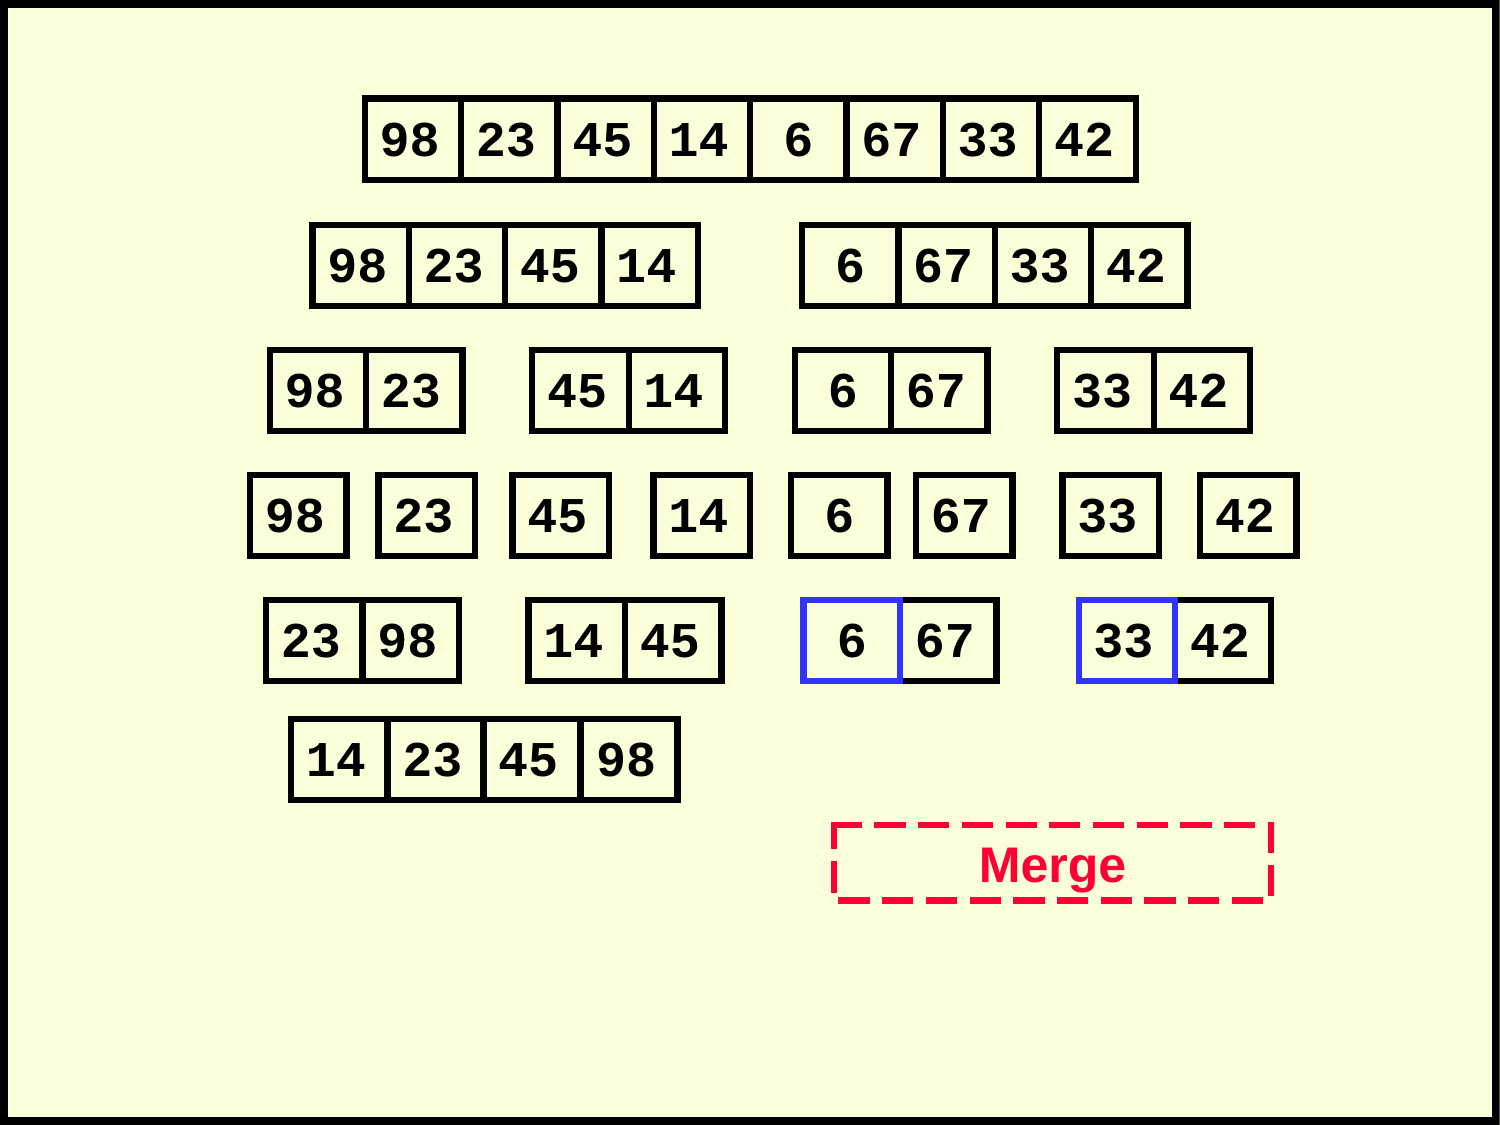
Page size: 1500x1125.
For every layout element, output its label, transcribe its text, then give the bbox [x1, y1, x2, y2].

text_box 23 [462, 98, 558, 180]
text_box 45 [532, 350, 628, 432]
text_box 98 [269, 350, 367, 432]
text_box 23 [367, 350, 463, 432]
text_box 6 [803, 600, 901, 682]
text_box 45 [625, 600, 722, 682]
text_box 45 [506, 224, 601, 307]
text_box 42 [1176, 600, 1272, 682]
text_box 6 [802, 224, 899, 307]
text_box 98 [581, 718, 678, 801]
text_box 6 [750, 98, 847, 180]
text_box 14 [653, 474, 751, 557]
text_box 98 [364, 98, 462, 180]
text_box 6 [794, 350, 892, 432]
text_box 23 [409, 224, 506, 307]
text_box 14 [528, 600, 625, 682]
text_box 14 [653, 98, 750, 180]
text_box 98 [249, 474, 347, 557]
text_box 14 [601, 224, 698, 307]
text_box 67 [916, 474, 1013, 557]
text_box 67 [899, 224, 994, 307]
text_box 6 [791, 474, 888, 557]
text_box 14 [291, 718, 387, 801]
text_box 23 [387, 718, 483, 801]
text_box Merge [833, 824, 1272, 901]
text_box 67 [901, 600, 997, 682]
text_box 14 [628, 350, 726, 432]
text_box 33 [1078, 600, 1176, 682]
text_box 23 [378, 474, 475, 557]
text_box 98 [312, 224, 409, 307]
text_box 42 [1153, 350, 1251, 432]
text_box 42 [1091, 224, 1188, 307]
text_box 23 [266, 600, 362, 682]
text_box 45 [512, 474, 609, 557]
text_box 33 [942, 98, 1039, 180]
text_box 45 [483, 718, 580, 801]
text_box 42 [1039, 98, 1136, 180]
text_box 33 [994, 224, 1091, 307]
text_box 33 [1062, 474, 1159, 557]
text_box 67 [847, 98, 942, 180]
text_box 67 [892, 350, 988, 432]
text_box 42 [1200, 474, 1297, 557]
text_box 33 [1057, 350, 1153, 432]
text_box 98 [362, 600, 459, 682]
text_box 45 [558, 98, 653, 180]
